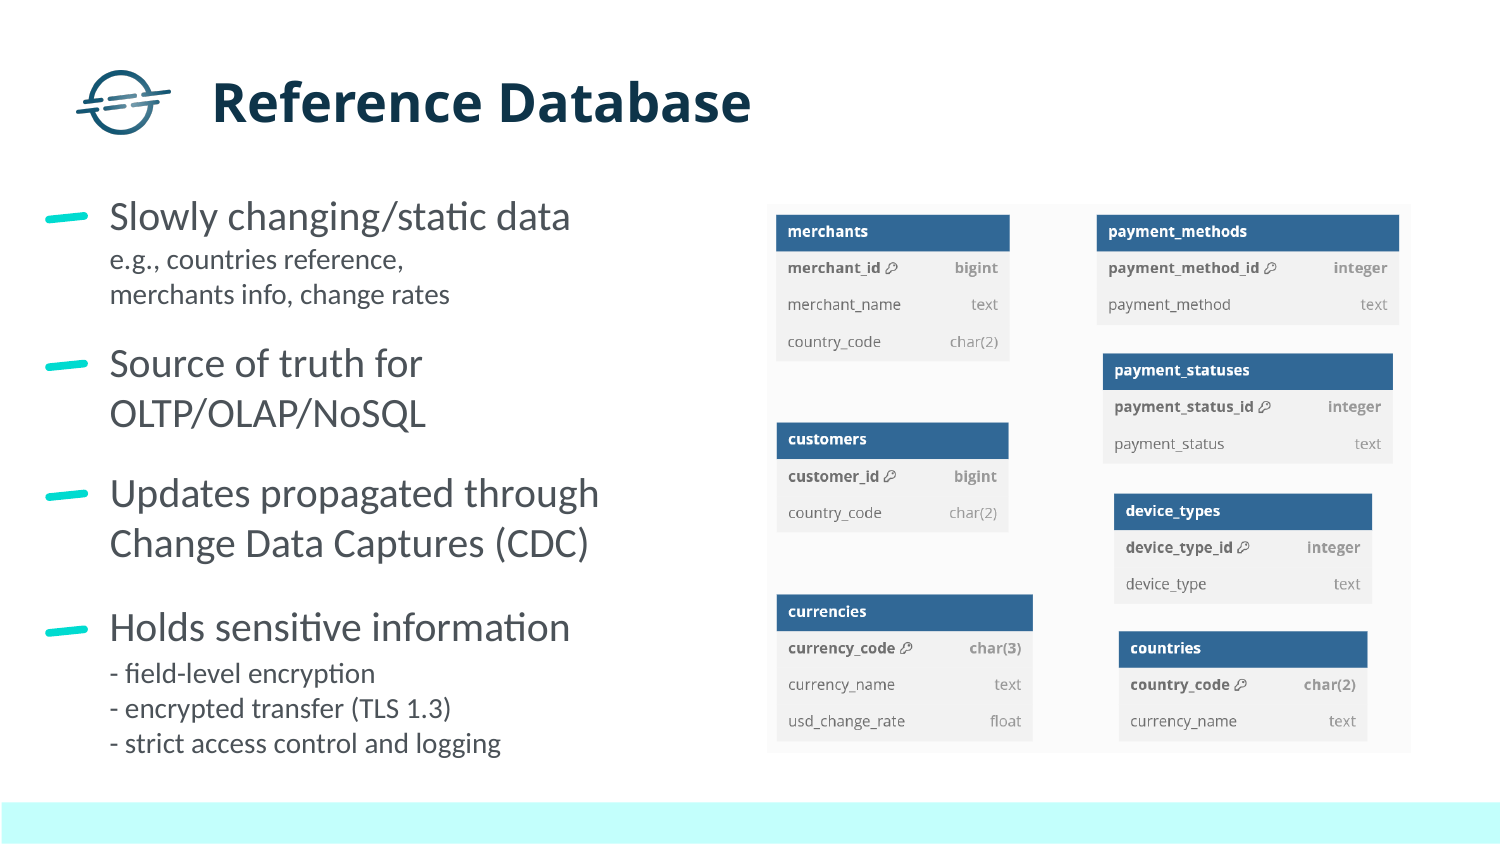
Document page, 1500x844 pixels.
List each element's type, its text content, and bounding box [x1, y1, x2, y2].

title Reference Database [196, 53, 1364, 155]
text_box [45, 625, 88, 637]
text_box [45, 489, 89, 501]
title Slowly changing/static data [94, 174, 675, 255]
title Holds sensitive information [94, 585, 618, 665]
text_box [45, 359, 88, 371]
title Updates propagated through Change Data Captures (CDC) [94, 450, 715, 581]
picture [76, 70, 171, 135]
picture [767, 204, 1411, 753]
title e.g., countries reference, merchants info, change rates [94, 225, 504, 306]
text_box [1, 802, 1500, 844]
title Source of truth for OLTP/OLAP/NoSQL [94, 320, 467, 450]
text_box [45, 212, 88, 224]
title - field-level encryption - encrypted transfer (TLS 1.3) - strict access control and logging [94, 639, 567, 771]
